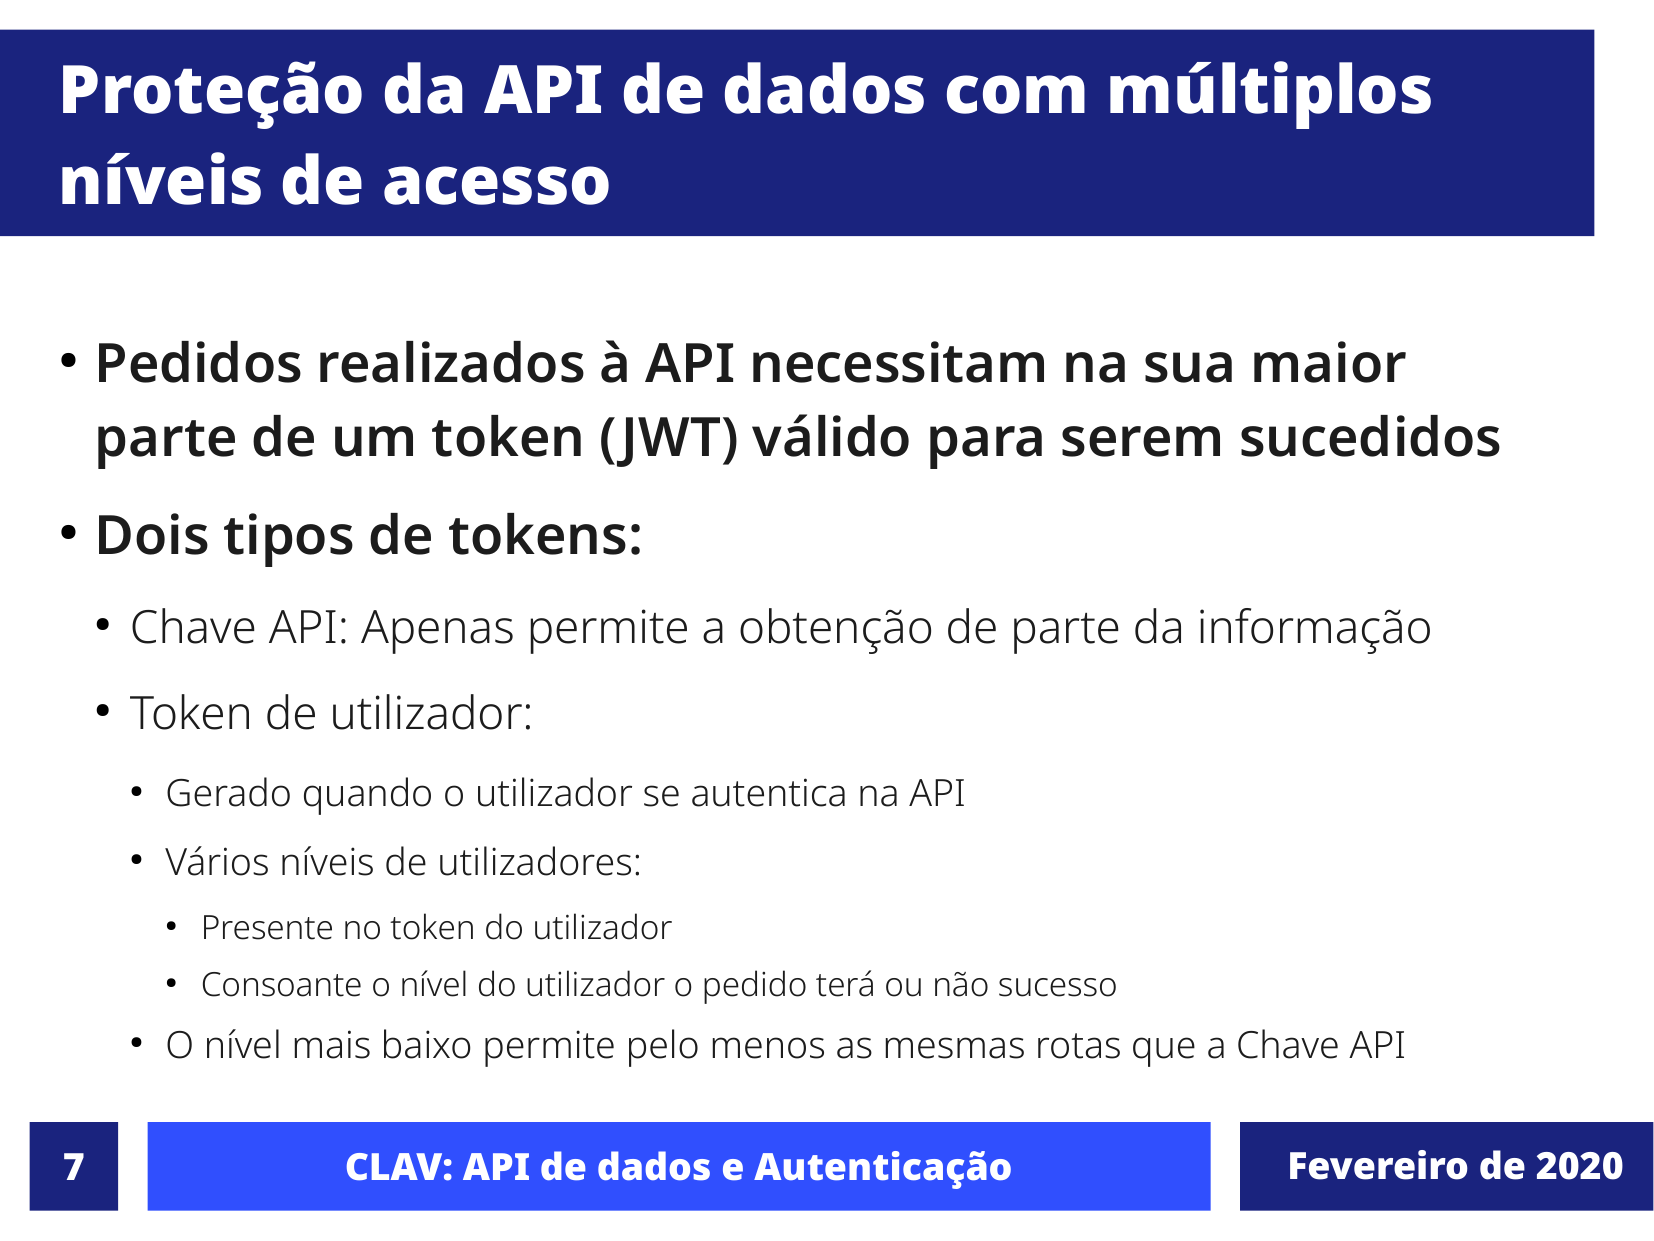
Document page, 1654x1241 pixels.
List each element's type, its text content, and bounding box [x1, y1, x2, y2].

title Proteção da API de dados com múltiplos níveis de acesso [59, 59, 1595, 207]
list Pedidos realizados à API necessitam na sua maior parte de um token (JWT) válido para serem sucedidos Dois tipos de tokens: Chave API: Apenas permite a obtenção de parte da informação Token de utilizador: Gerado quando o utilizador se autentica na API Vários níveis de utilizadores: Presente no token do utilizador Consoante o nível do utilizador o pedido terá ou não sucesso O nível mais baixo permite pelo menos as mesmas rotas que a Chave API [59, 324, 1565, 1093]
